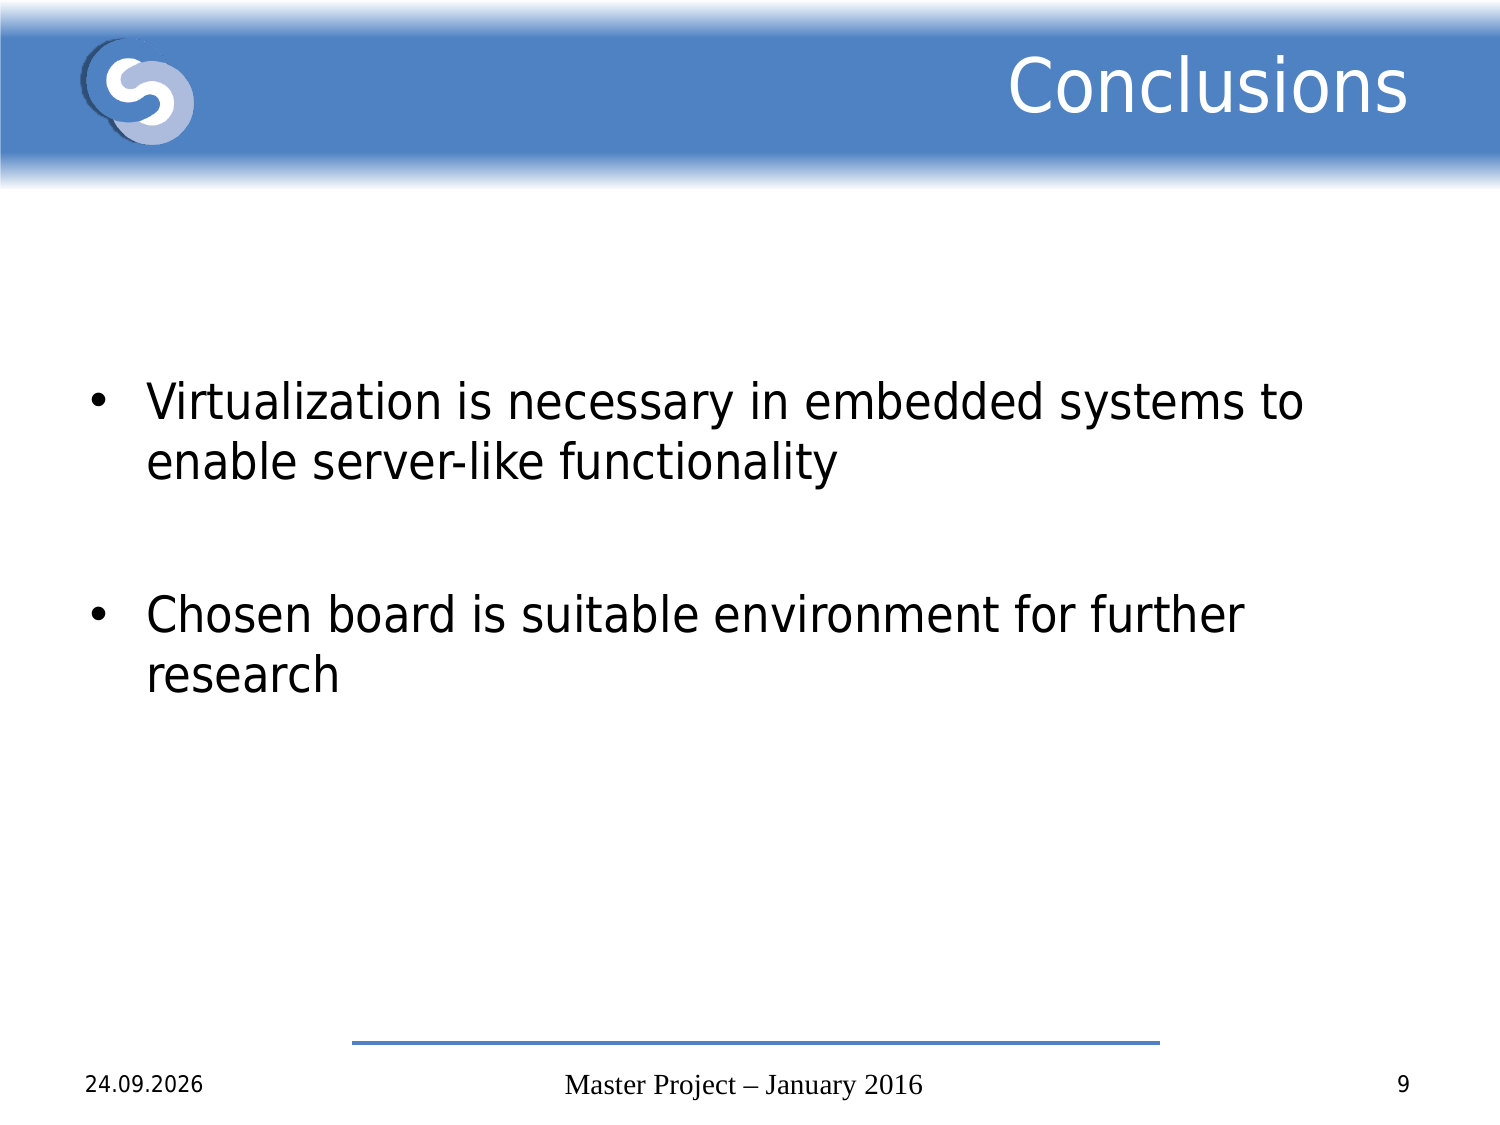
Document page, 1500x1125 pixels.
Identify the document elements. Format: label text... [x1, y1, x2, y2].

list Virtualization is necessary in embedded systems to enable server-like functionality Chosen board is suitable environment for further research [75, 202, 1426, 870]
picture [0, 0, 1500, 189]
title Conclusions [199, 11, 1425, 155]
